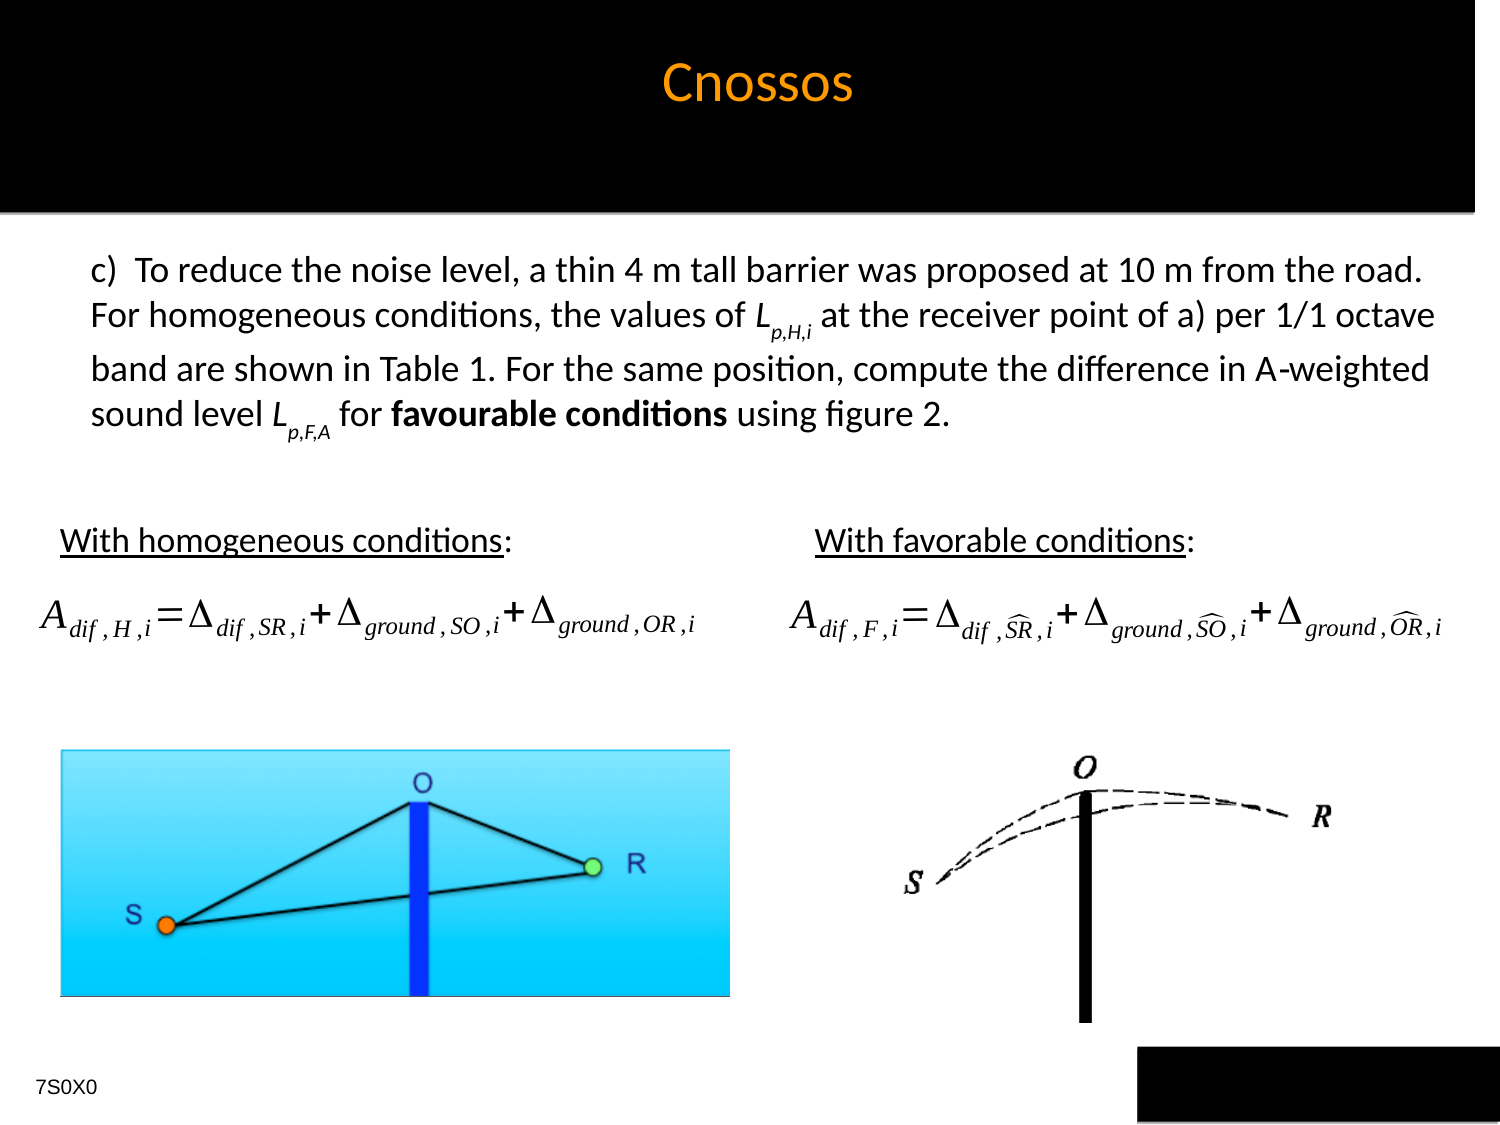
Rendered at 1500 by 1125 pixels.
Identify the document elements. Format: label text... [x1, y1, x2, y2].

picture [874, 741, 1336, 1036]
chart [30, 585, 703, 643]
text_box 7S0X0 [35, 1070, 626, 1102]
list c) To reduce the noise level, a thin 4 m tall barrier was proposed at 10 m from the road. For homogeneous conditions, the values of Lp,H,i at the receiver point of a) per 1/1 octave band are shown in Table 1. For the same position, compute the difference in A‐weighted sound level Lp,F,A for favourable conditions using figure 2. [75, 179, 1453, 482]
text_box [1137, 1046, 1500, 1122]
text_box With homogeneous conditions: With favorable conditions: [45, 510, 1441, 608]
text_box [0, 0, 1475, 213]
picture [60, 749, 730, 997]
chart [780, 585, 1449, 647]
title Cnossos [100, 35, 1417, 179]
